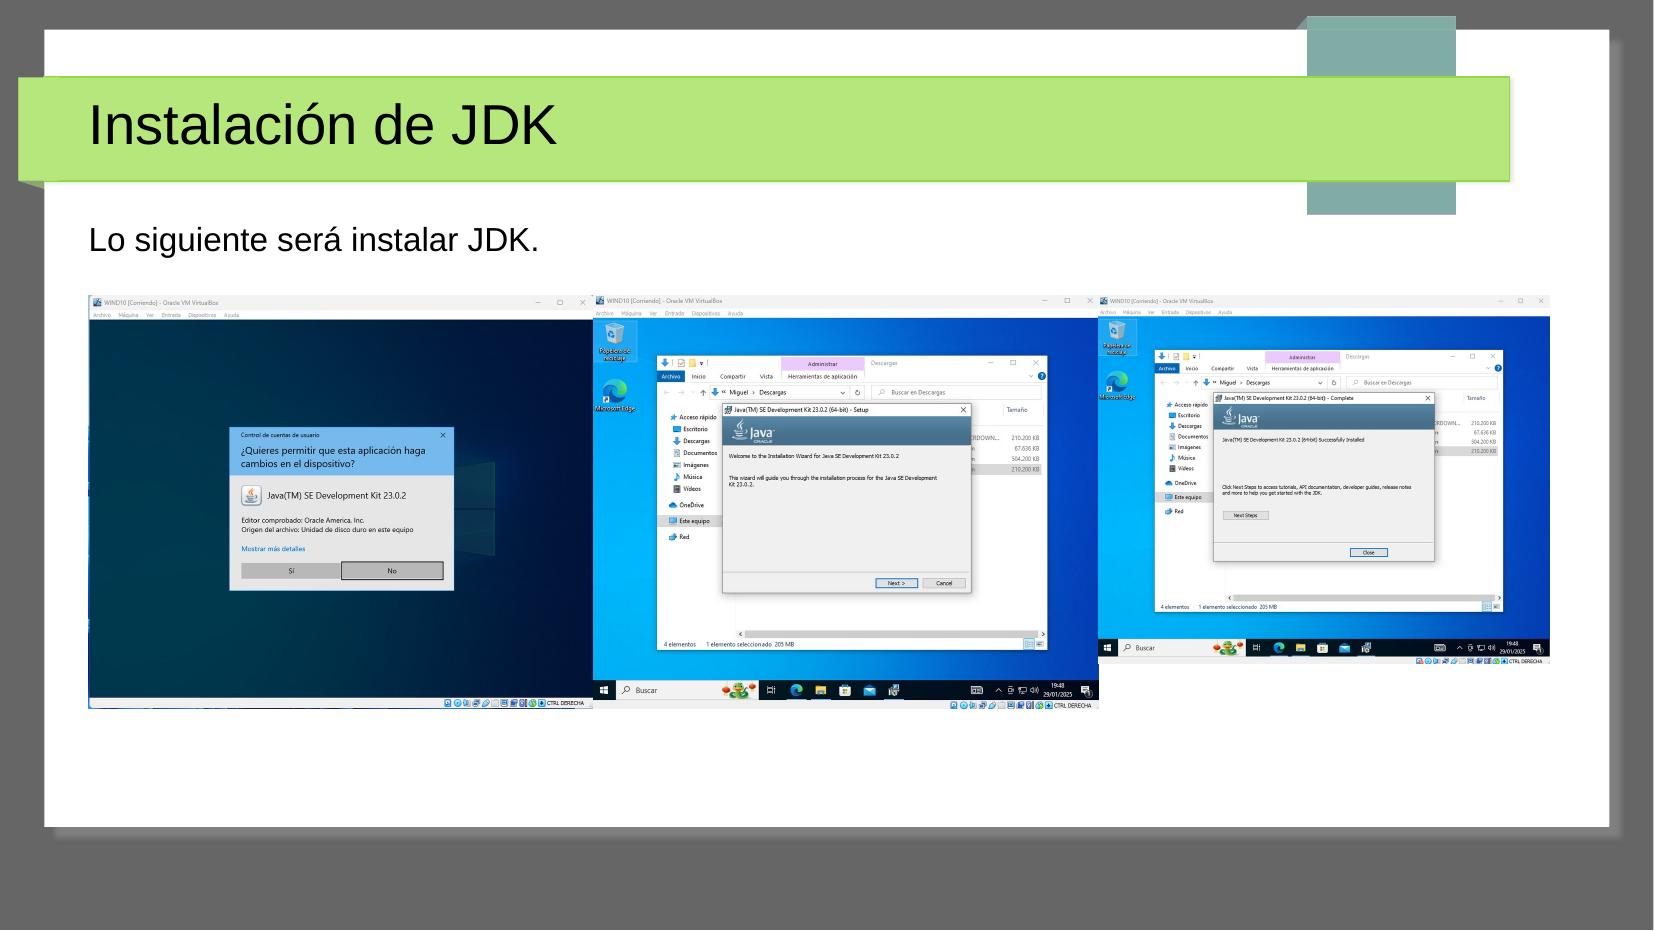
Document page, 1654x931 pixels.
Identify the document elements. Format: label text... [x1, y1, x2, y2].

subtitle Lo siguiente será instalar JDK. [88, 221, 1565, 813]
picture [88, 295, 1550, 709]
title Instalación de JDK [88, 73, 1506, 178]
